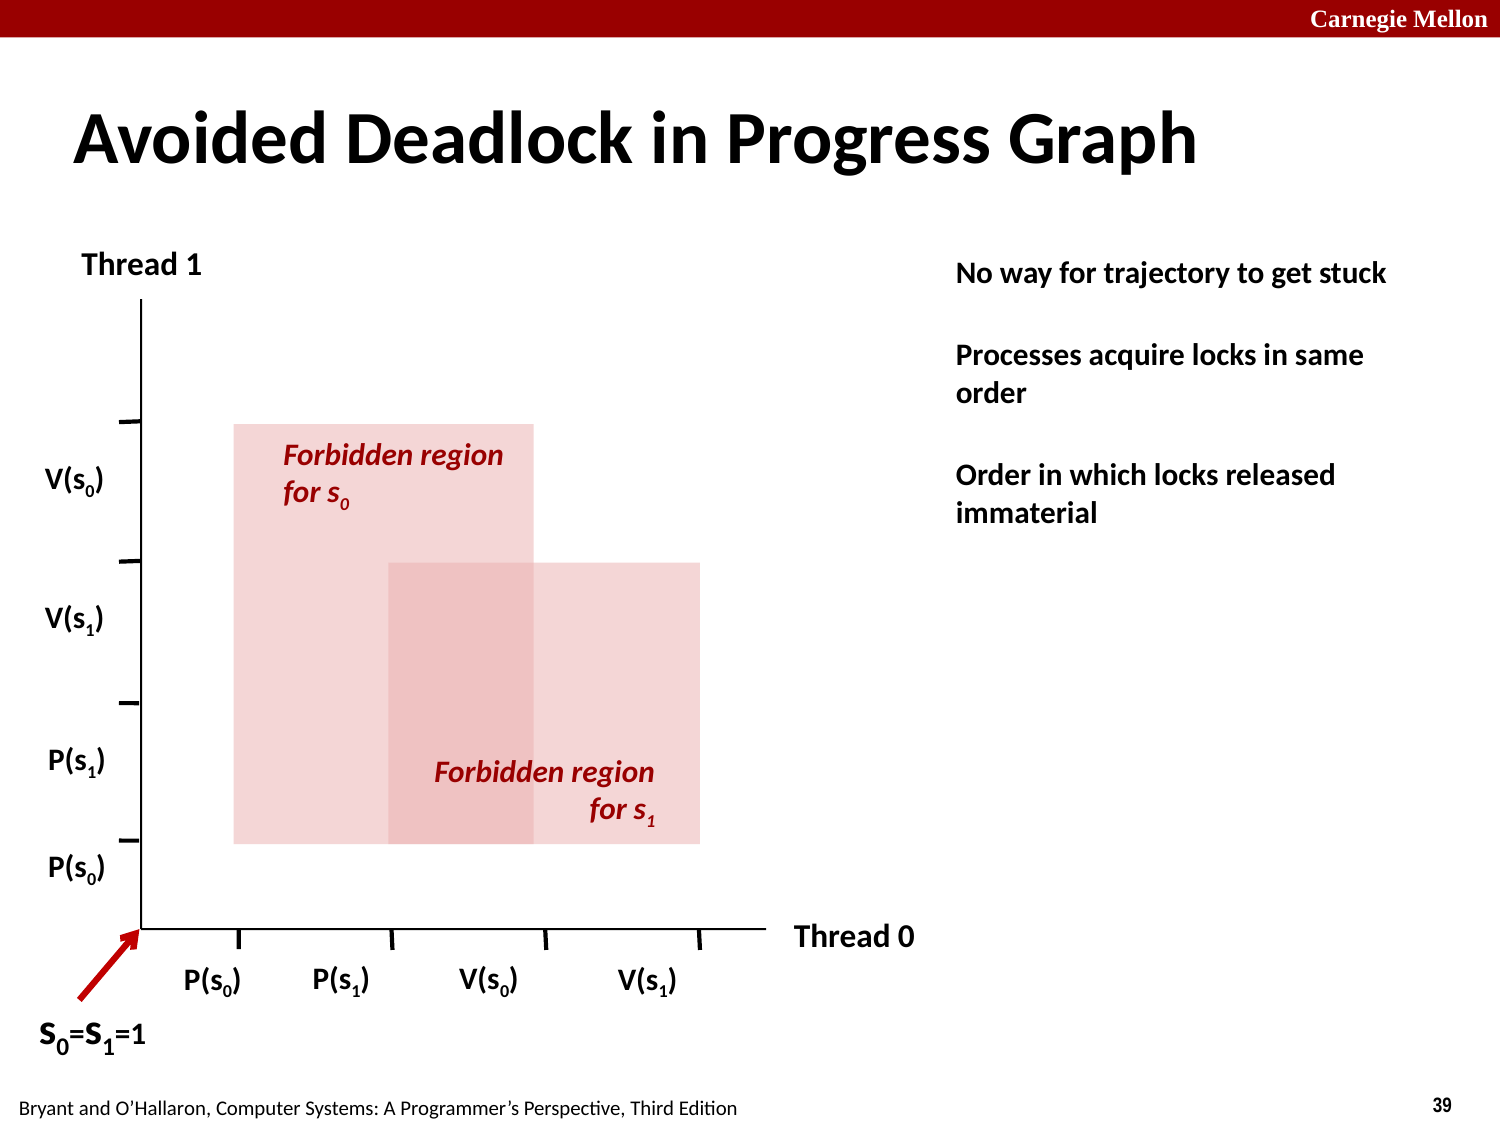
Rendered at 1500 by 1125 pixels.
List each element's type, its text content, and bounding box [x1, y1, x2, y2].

text_box V(s1) [30, 590, 120, 648]
title Avoided Deadlock in Progress Graph [58, 71, 1304, 197]
text_box Thread 1 [66, 234, 218, 290]
text_box P(s1) [33, 731, 121, 790]
text_box P(s1) [297, 950, 386, 1009]
text_box s0=s1=1 [24, 1000, 162, 1061]
text_box Forbidden region for s0 [268, 426, 520, 522]
text_box P(s0) [169, 951, 257, 1009]
text_box V(s1) [603, 951, 693, 1009]
text_box V(s0) [444, 951, 549, 1009]
text_box [233, 424, 700, 845]
text_box Forbidden region for s1 [419, 743, 670, 839]
text_box Thread 0 [779, 906, 930, 962]
text_box V(s0) [30, 450, 120, 508]
text_box P(s0) [33, 838, 121, 897]
text_box No way for trajectory to get stuck Processes acquire locks in same order Order in which locks released immaterial [941, 252, 1451, 530]
